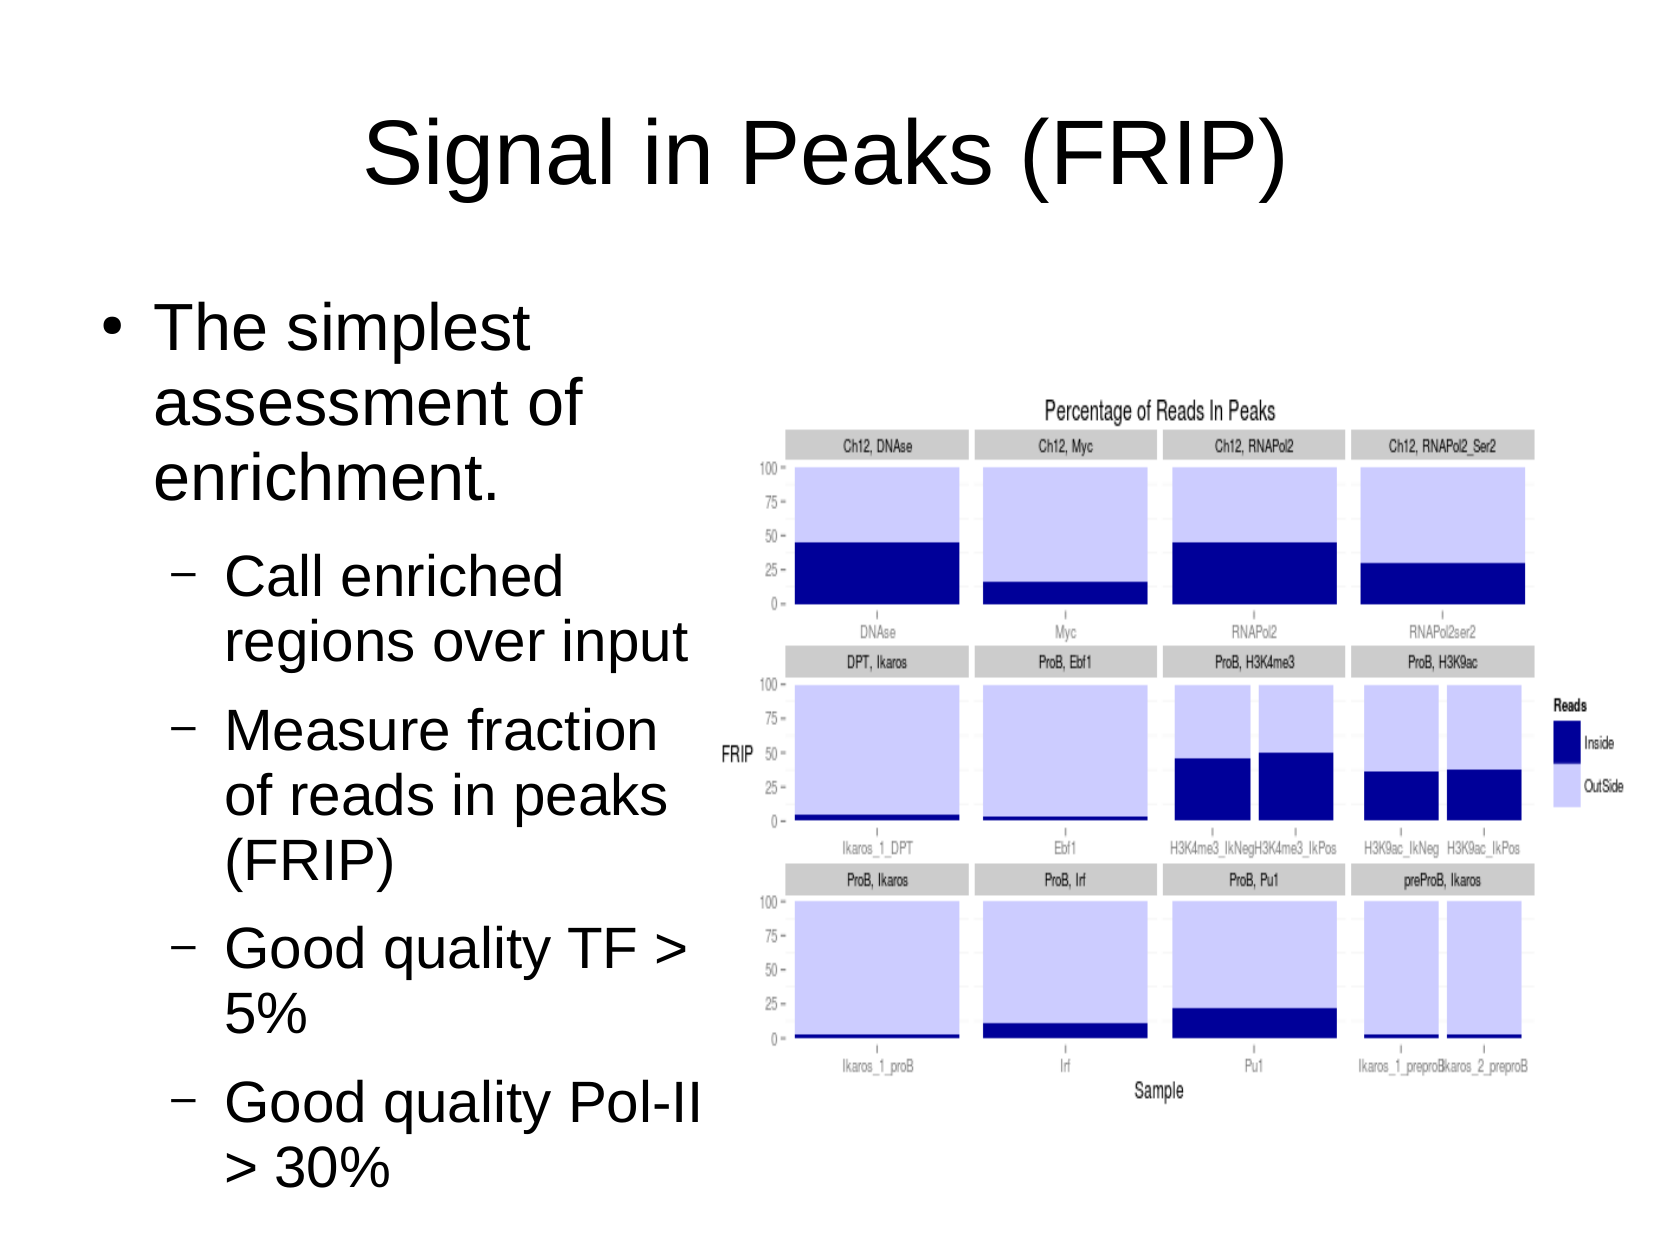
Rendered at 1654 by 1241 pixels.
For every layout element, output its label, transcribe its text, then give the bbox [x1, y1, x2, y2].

list The simplest assessment of enrichment. Call enriched regions over input Measure fraction of reads in peaks (FRIP) Good quality TF > 5% Good quality Pol-II > 30% [82, 290, 706, 1200]
picture [705, 355, 1654, 1126]
title Signal in Peaks (FRIP) [82, 49, 1571, 257]
